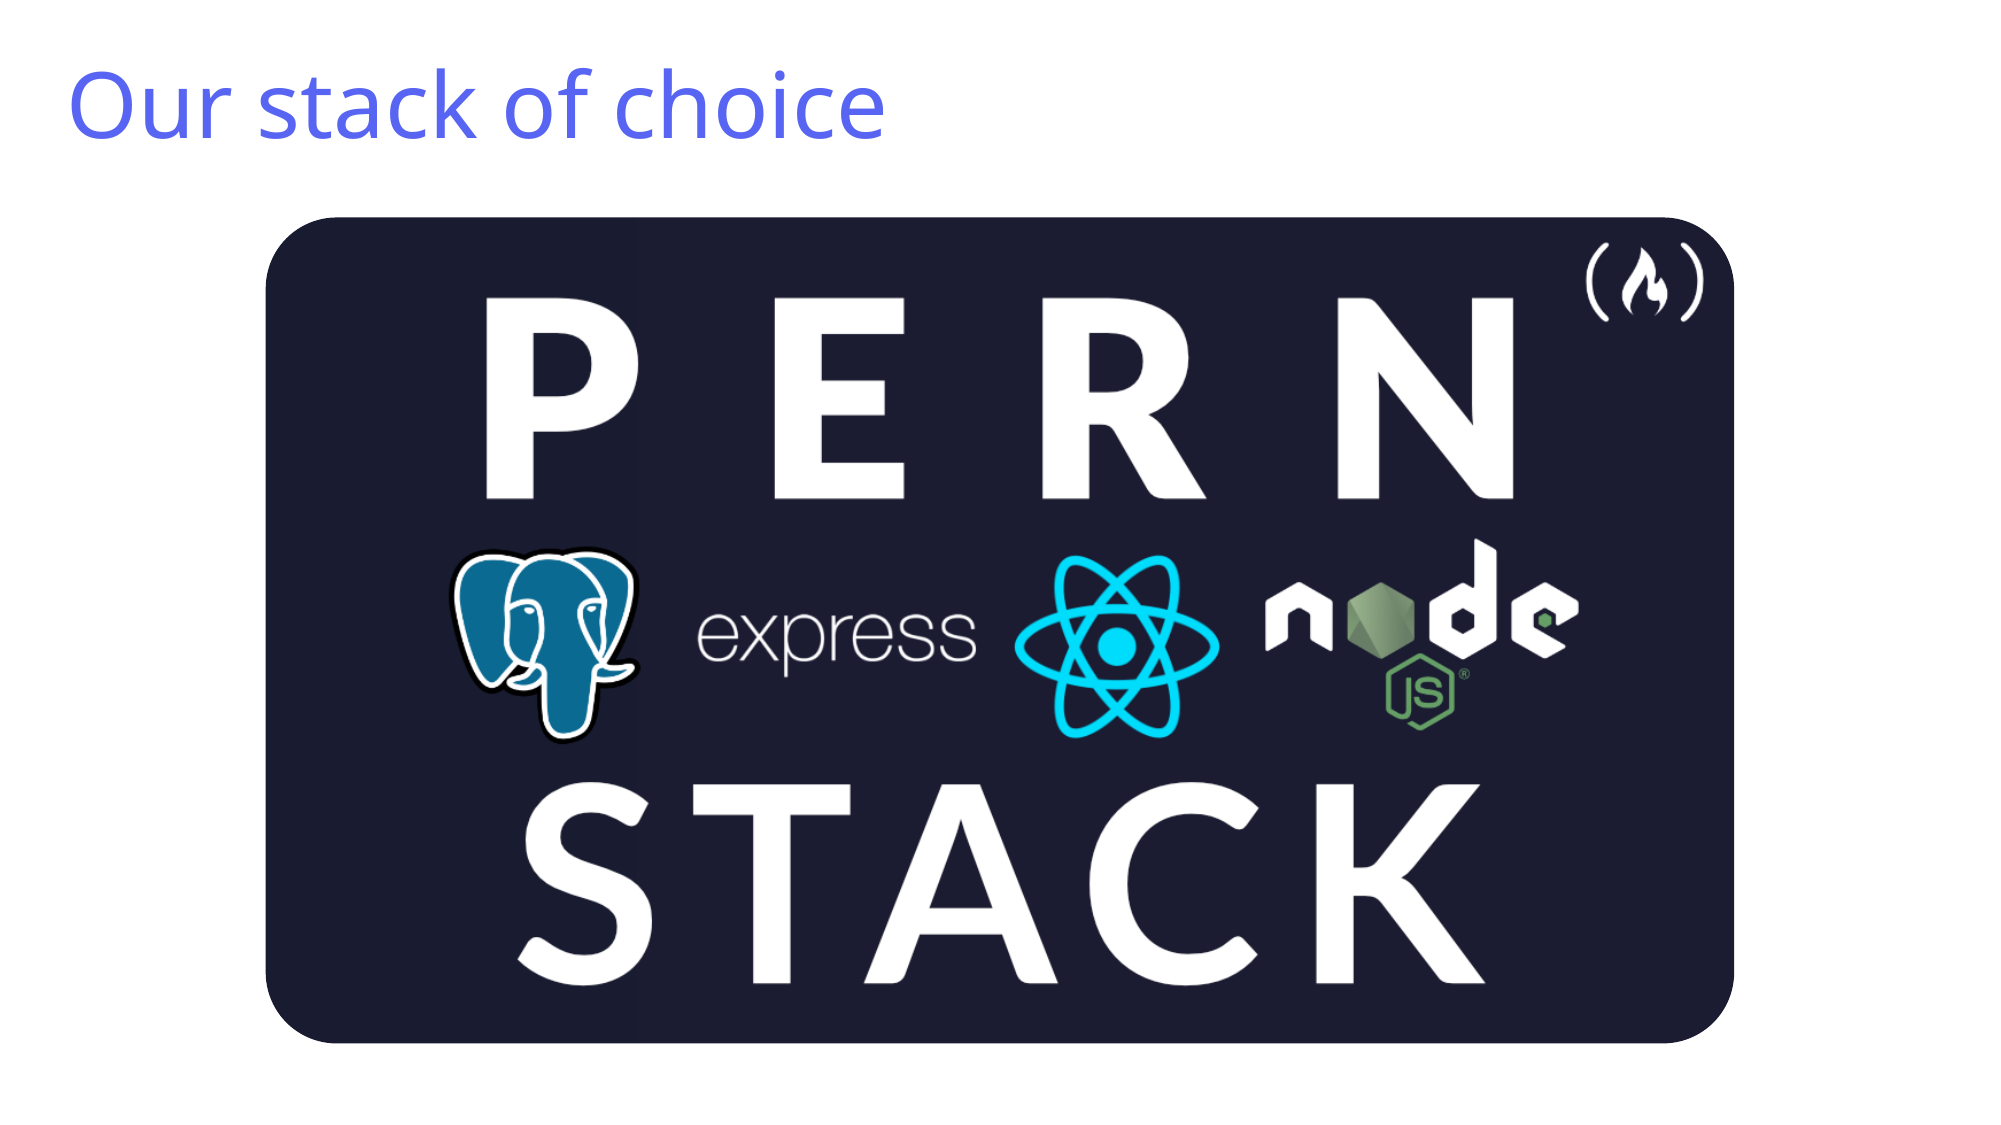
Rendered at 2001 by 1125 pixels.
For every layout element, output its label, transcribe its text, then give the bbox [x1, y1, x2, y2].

text_box [265, 218, 1735, 1044]
title Our stack of choice [51, 0, 1777, 218]
